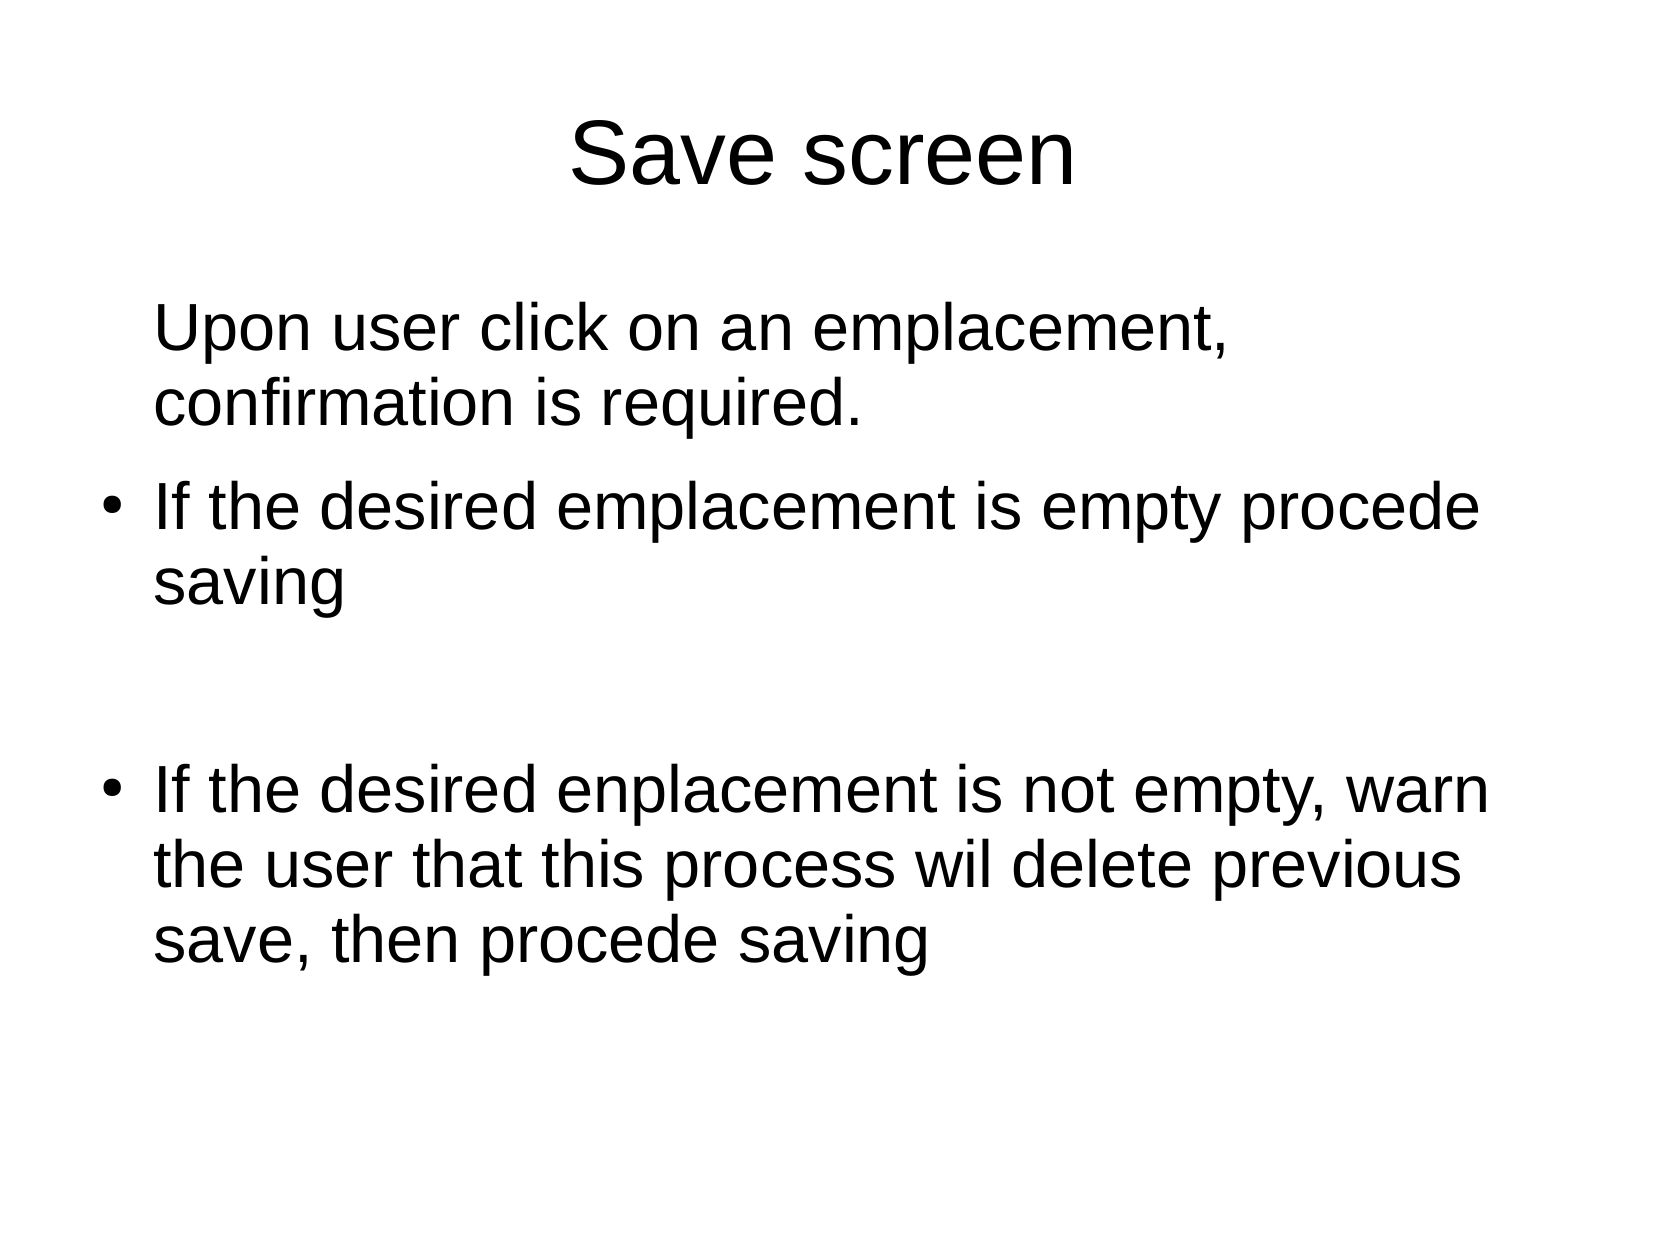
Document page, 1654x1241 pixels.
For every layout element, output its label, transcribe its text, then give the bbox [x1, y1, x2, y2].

list Upon user click on an emplacement, confirmation is required. If the desired emplacement is empty procede saving If the desired enplacement is not empty, warn the user that this process wil delete previous save, then procede saving [82, 290, 1571, 1109]
title Save screen [82, 49, 1571, 257]
